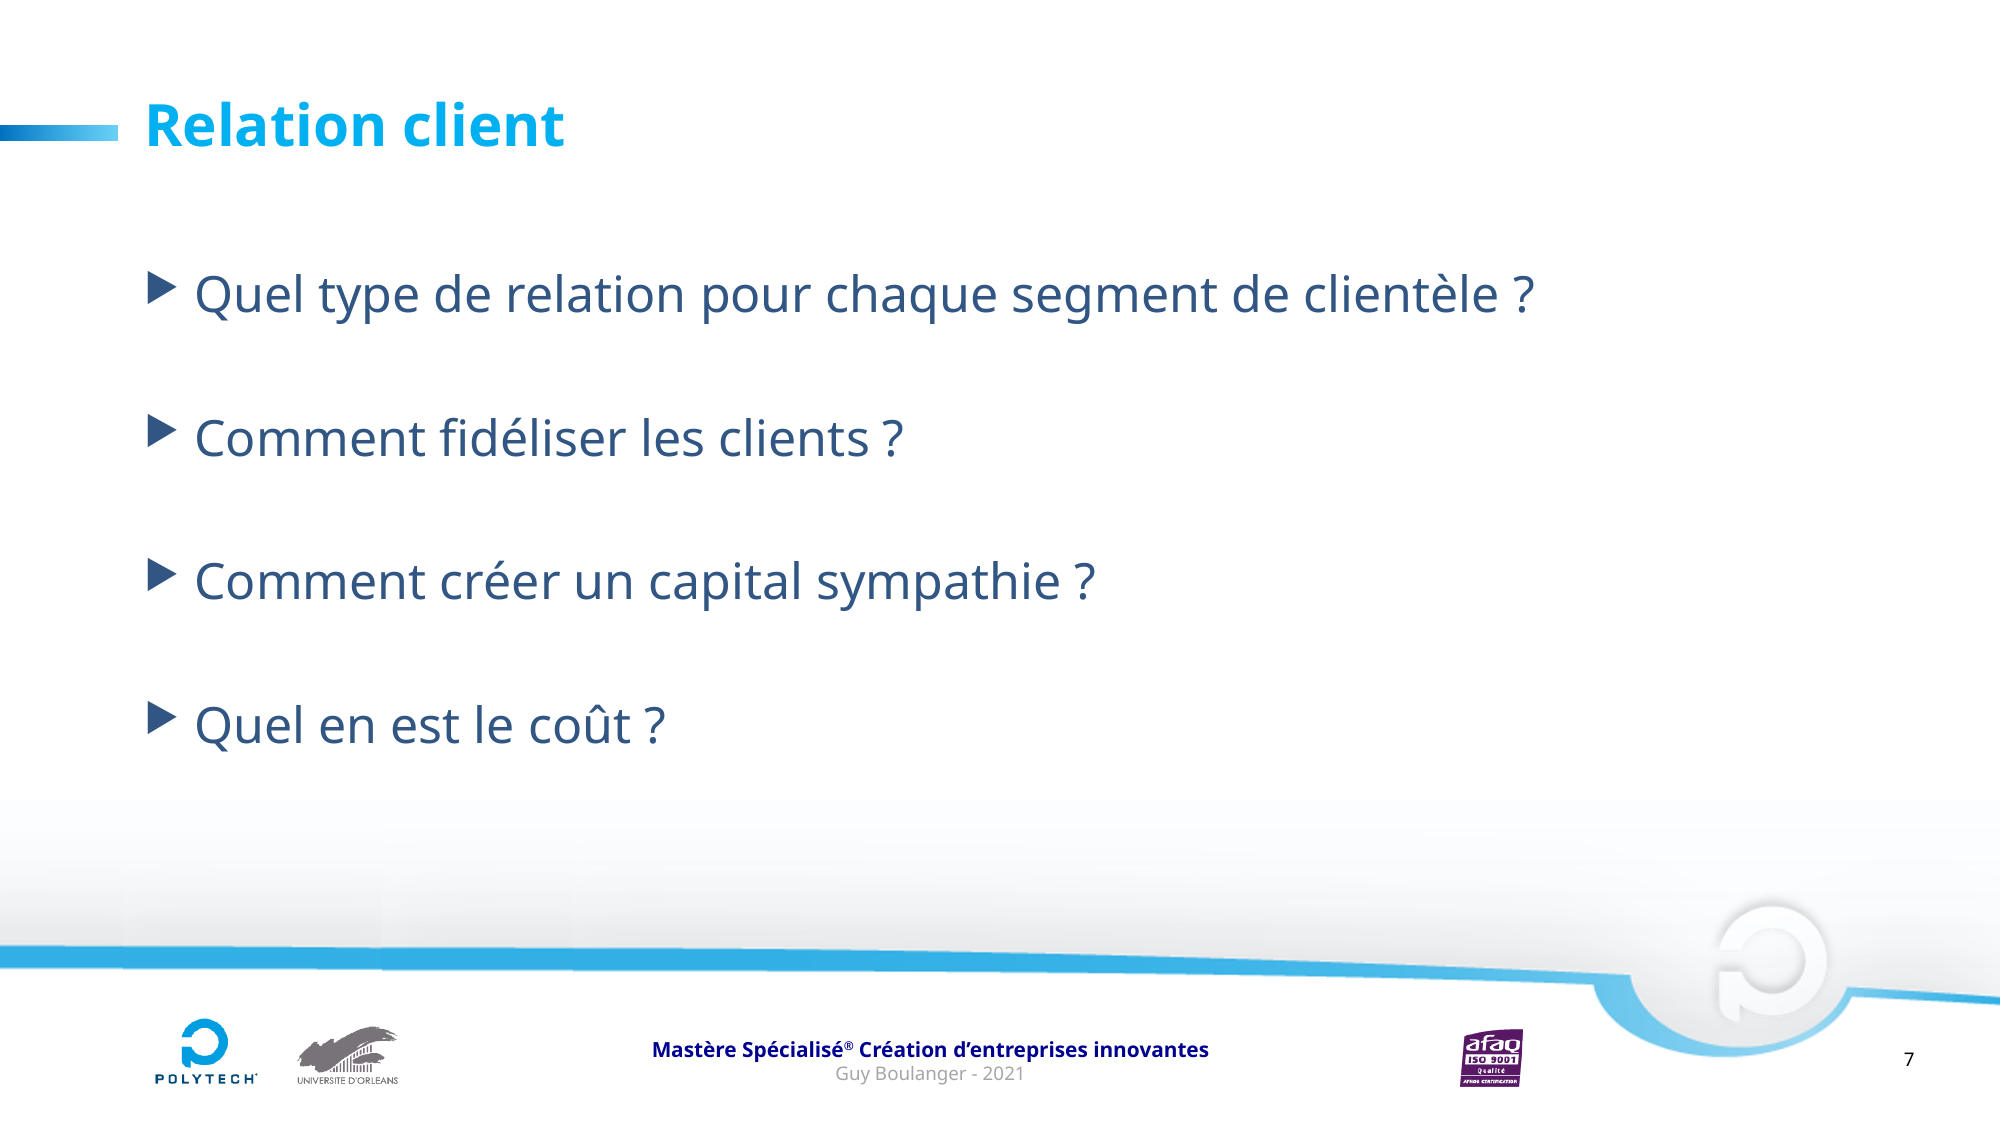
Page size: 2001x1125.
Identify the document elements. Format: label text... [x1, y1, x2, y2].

footer Mastère Spécialisé® Création d’entreprises innovantes Guy Boulanger - 2021 [402, 1035, 1459, 1085]
list Quel type de relation pour chaque segment de clientèle ? Comment fidéliser les clients ? Comment créer un capital sympathie ? Quel en est le coût ? [129, 255, 1950, 940]
picture [0, 800, 2000, 1125]
title Relation client [129, 29, 1930, 218]
